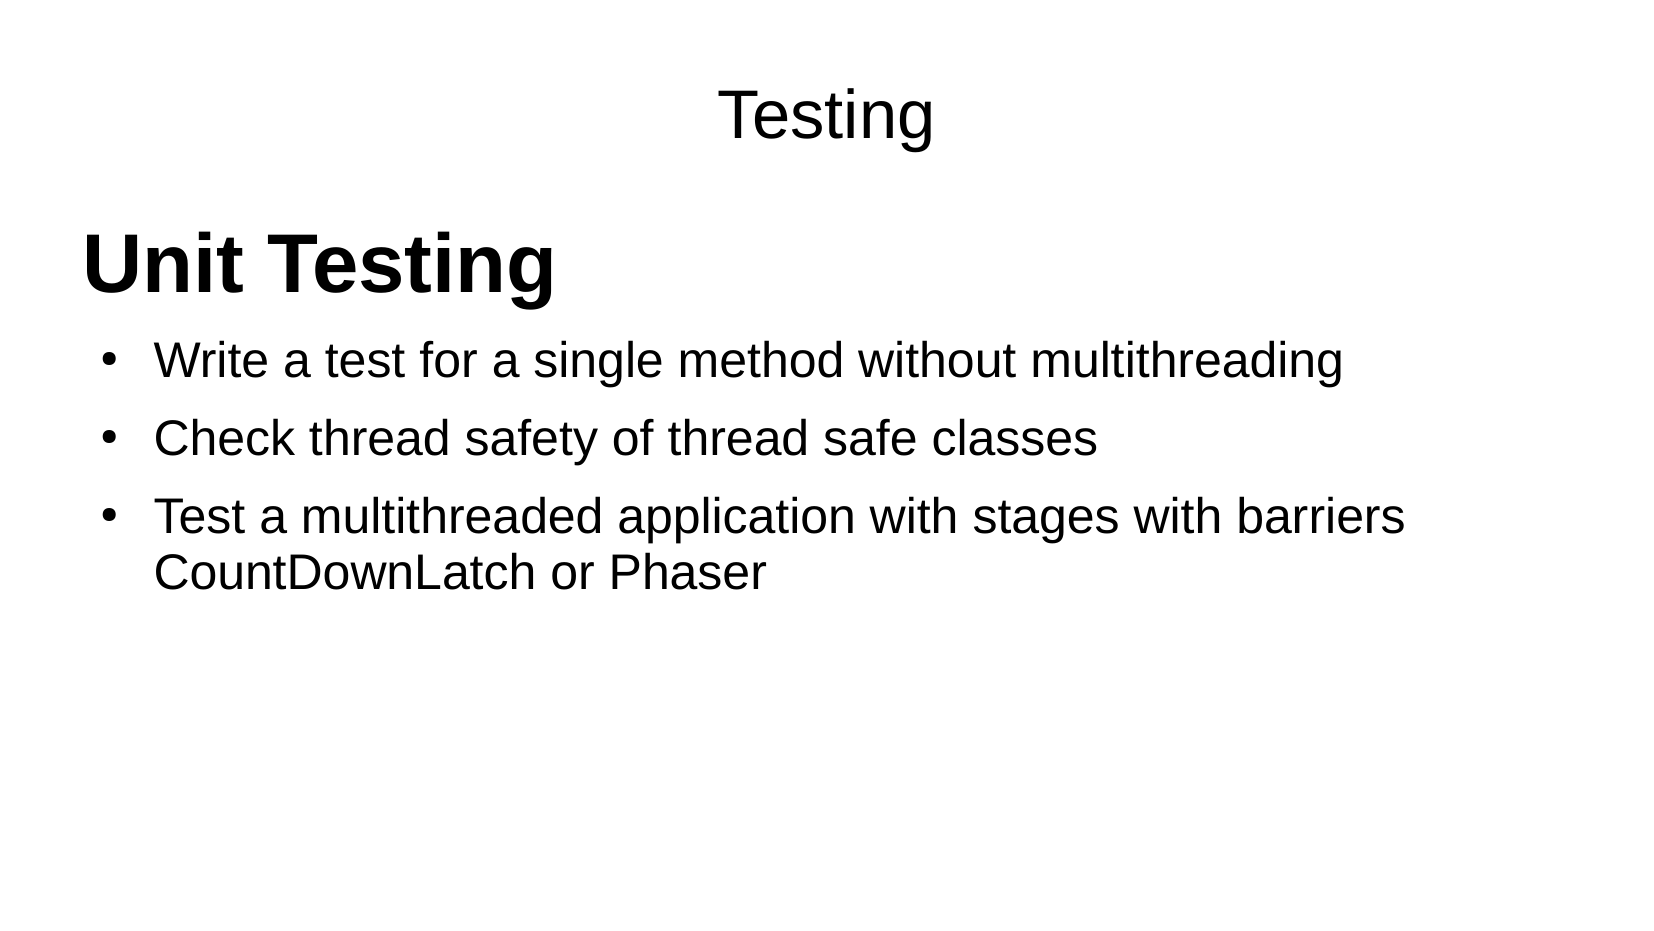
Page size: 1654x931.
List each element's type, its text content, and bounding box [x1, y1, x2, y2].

list Unit Testing Write a test for a single method without multithreading Check thread safety of thread safe classes Test a multithreaded application with stages with barriers CountDownLatch or Phaser [82, 217, 1571, 757]
title Testing [82, 36, 1571, 193]
